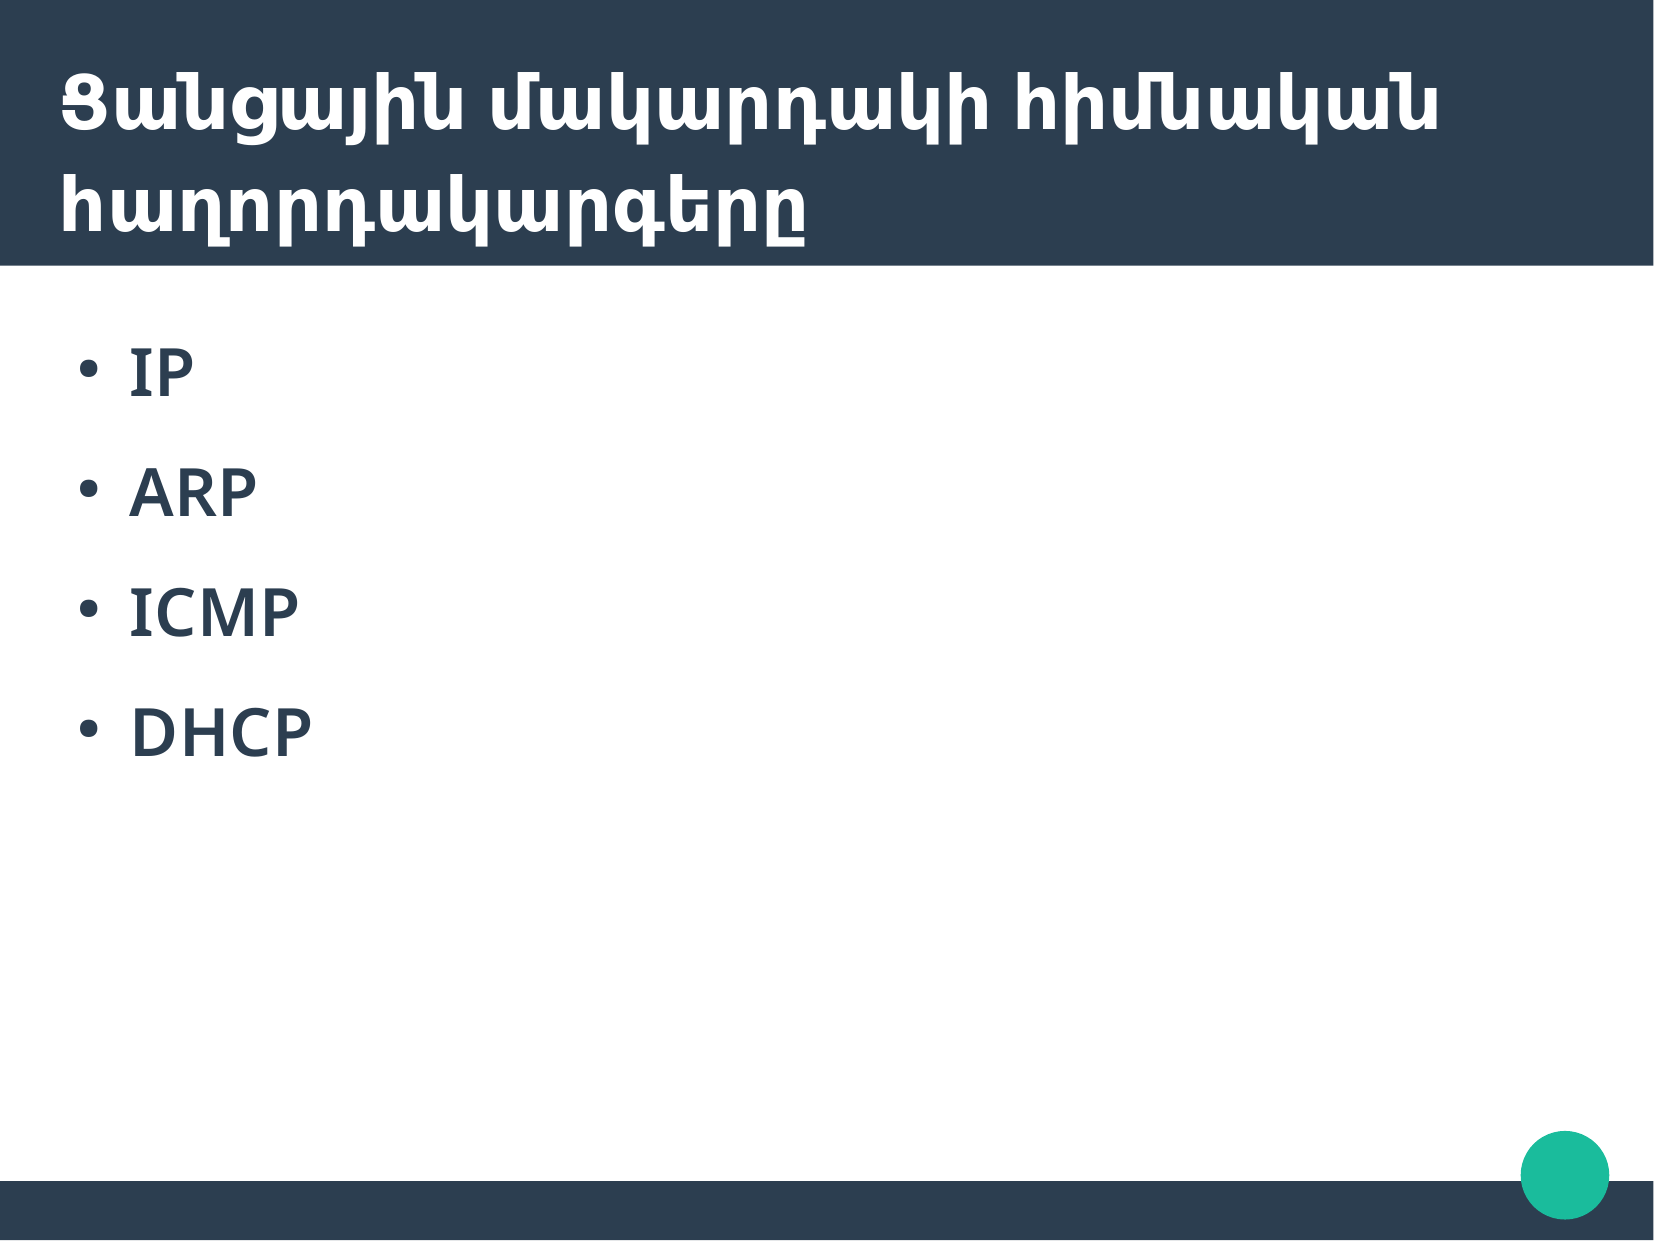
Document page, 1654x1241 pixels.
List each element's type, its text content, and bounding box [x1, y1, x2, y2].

title Ցանցային մակարդակի հիմնական հաղորդակարգերը [59, 49, 1595, 207]
list IP ARP ICMP DHCP [59, 324, 1595, 1152]
